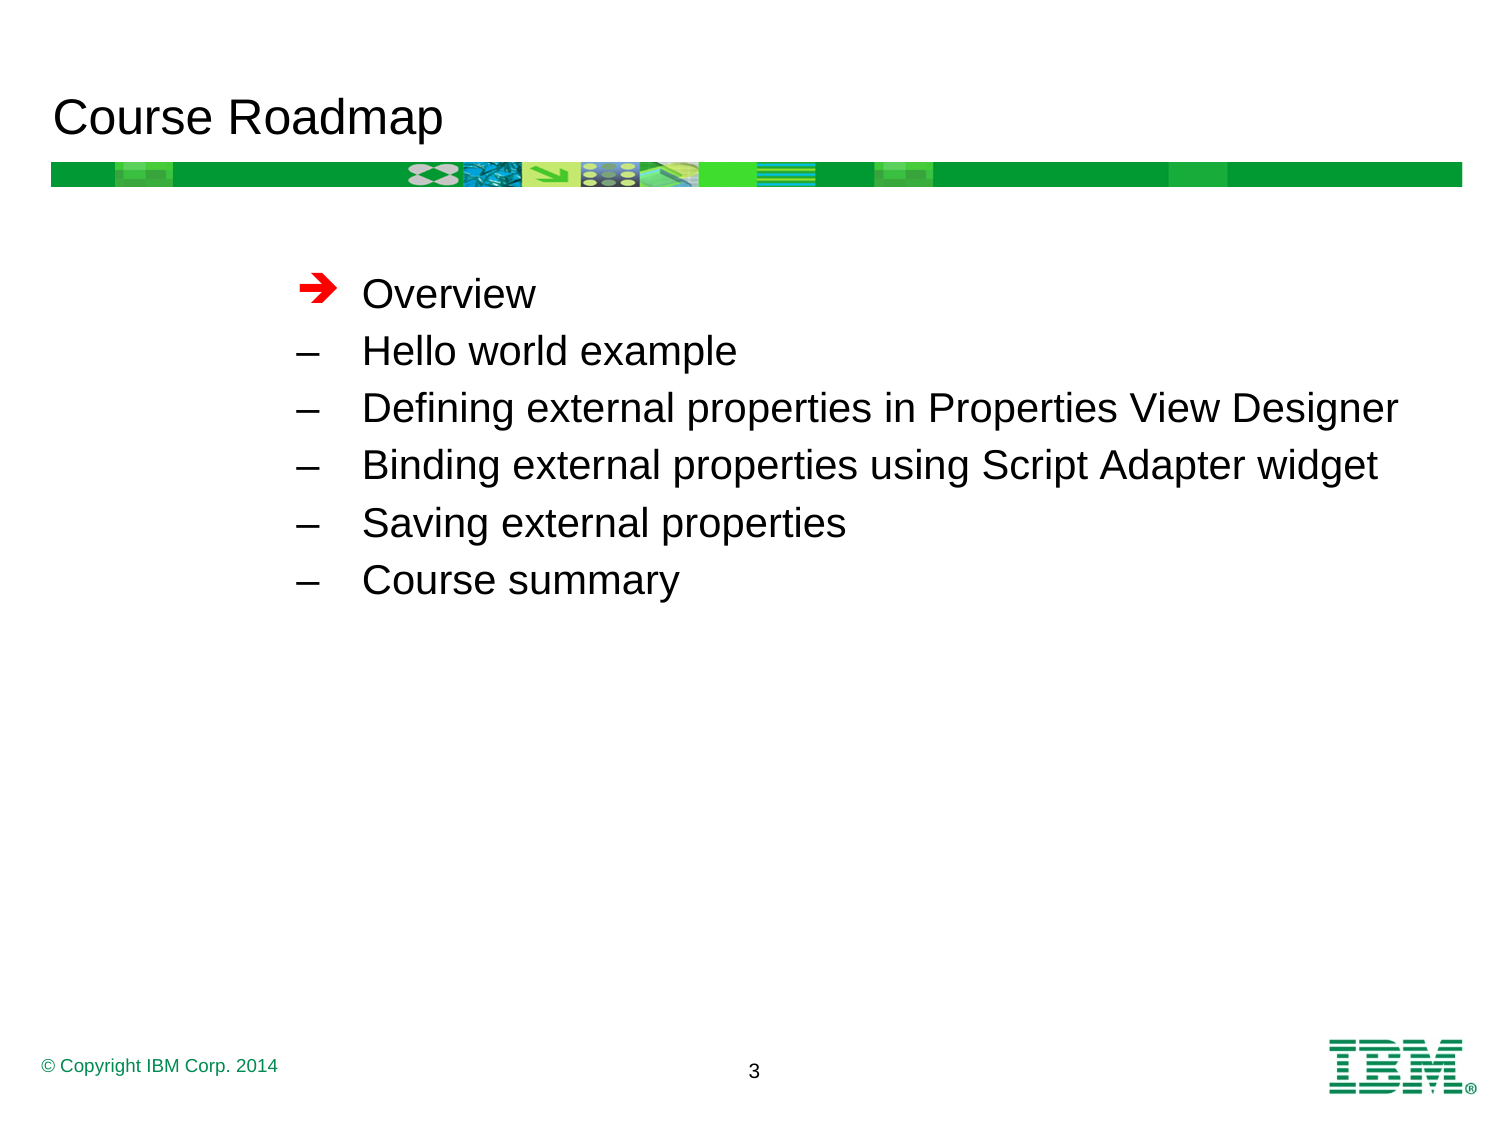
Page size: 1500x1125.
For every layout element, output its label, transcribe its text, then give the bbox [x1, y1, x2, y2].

picture [1327, 1037, 1479, 1096]
title Course Roadmap [37, 45, 1388, 188]
list Overview Hello world example Defining external properties in Properties View Designer Binding external properties using Script Adapter widget Saving external properties Course summary [75, 262, 1426, 1005]
picture [50, 161, 1463, 189]
